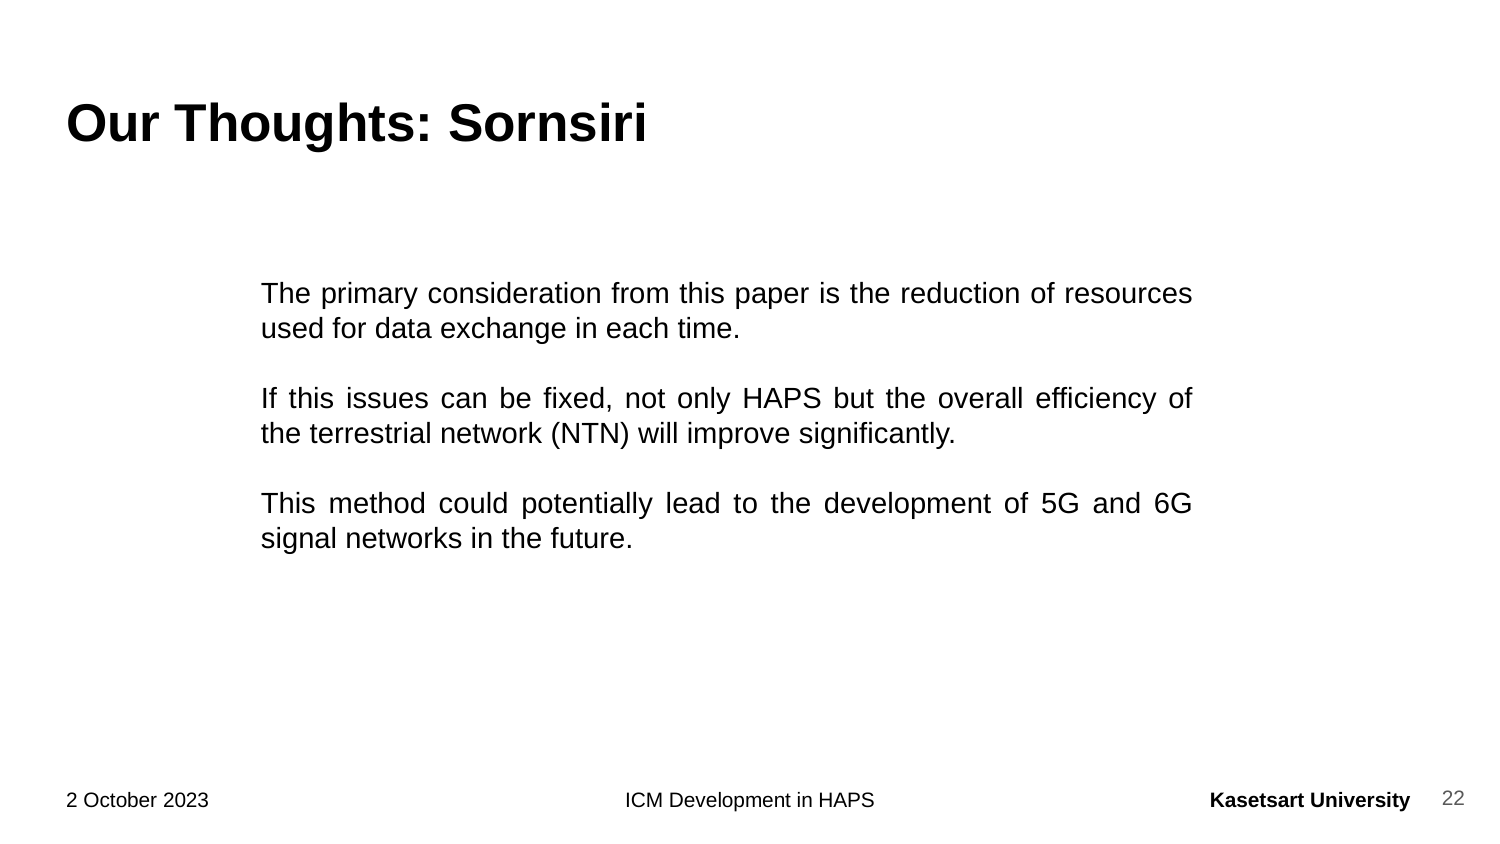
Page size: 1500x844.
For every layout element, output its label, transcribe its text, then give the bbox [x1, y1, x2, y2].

list The primary consideration from this paper is the reduction of resources used for data exchange in each time. If this issues can be fixed, not only HAPS but the overall efficiency of the terrestrial network (NTN) will improve significantly. This method could potentially lead to the development of 5G and 6G signal networks in the future. [245, 189, 1210, 671]
slide_number <number> [1389, 764, 1480, 830]
title Our Thoughts: Sornsiri [51, 72, 1449, 167]
